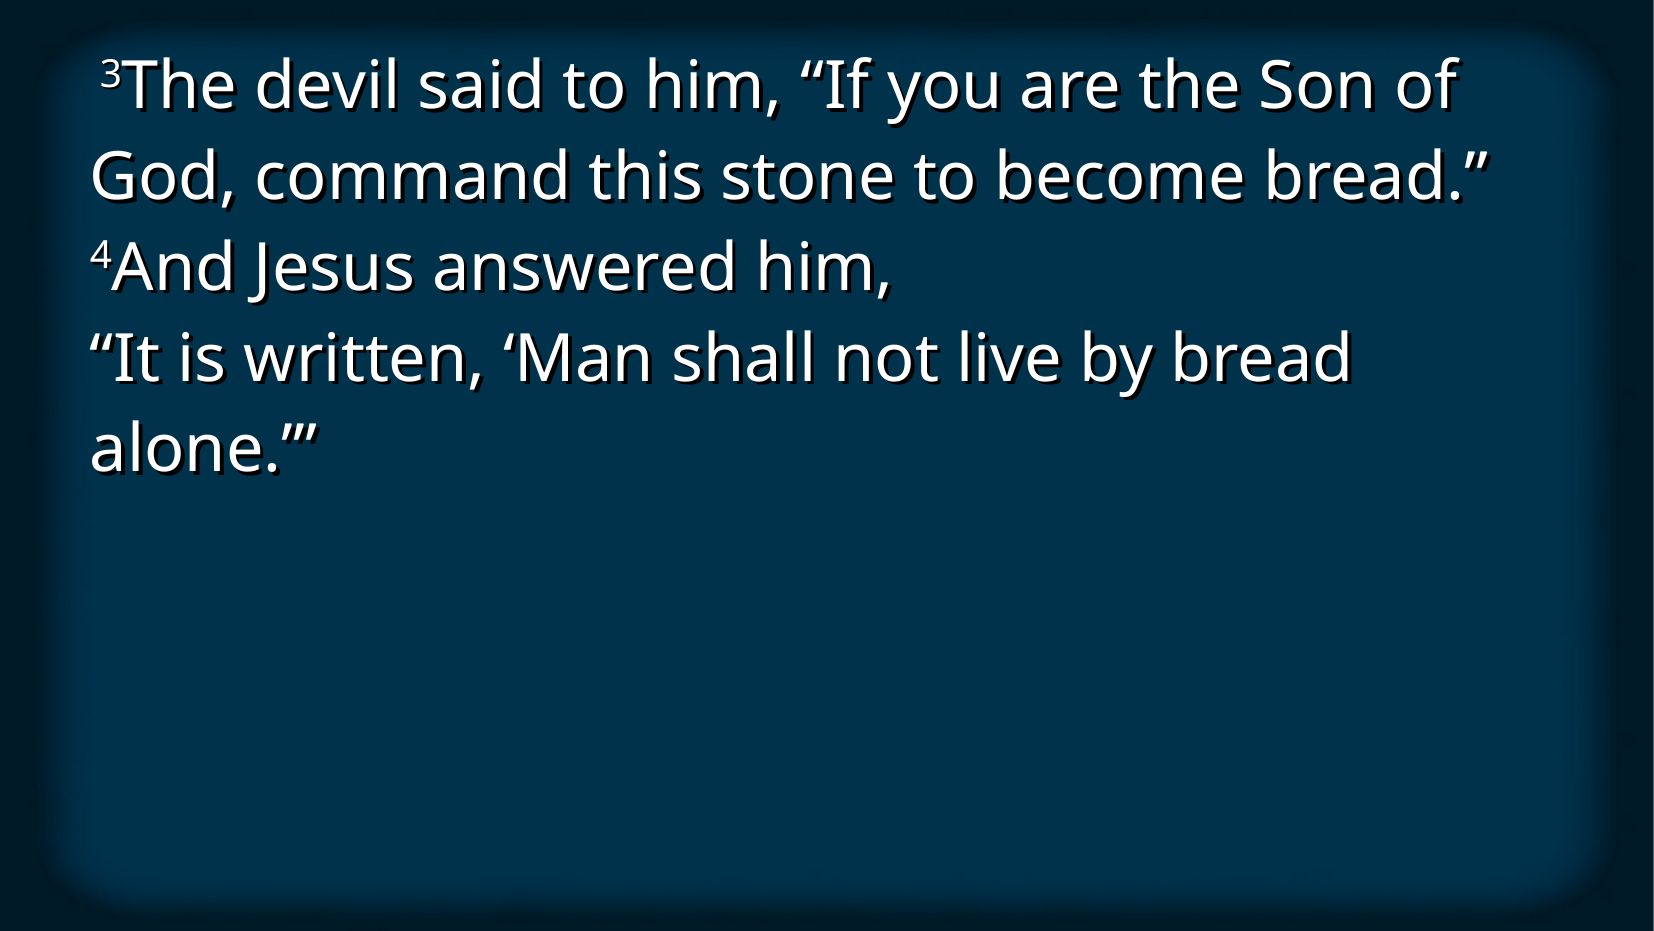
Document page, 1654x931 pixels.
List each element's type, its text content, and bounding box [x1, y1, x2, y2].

picture [0, 0, 1654, 931]
text_box 3The devil said to him, “If you are the Son of God, command this stone to become bread.” 4And Jesus answered him, “It is written, ‘Man shall not live by bread alone.’” [75, 30, 1576, 586]
